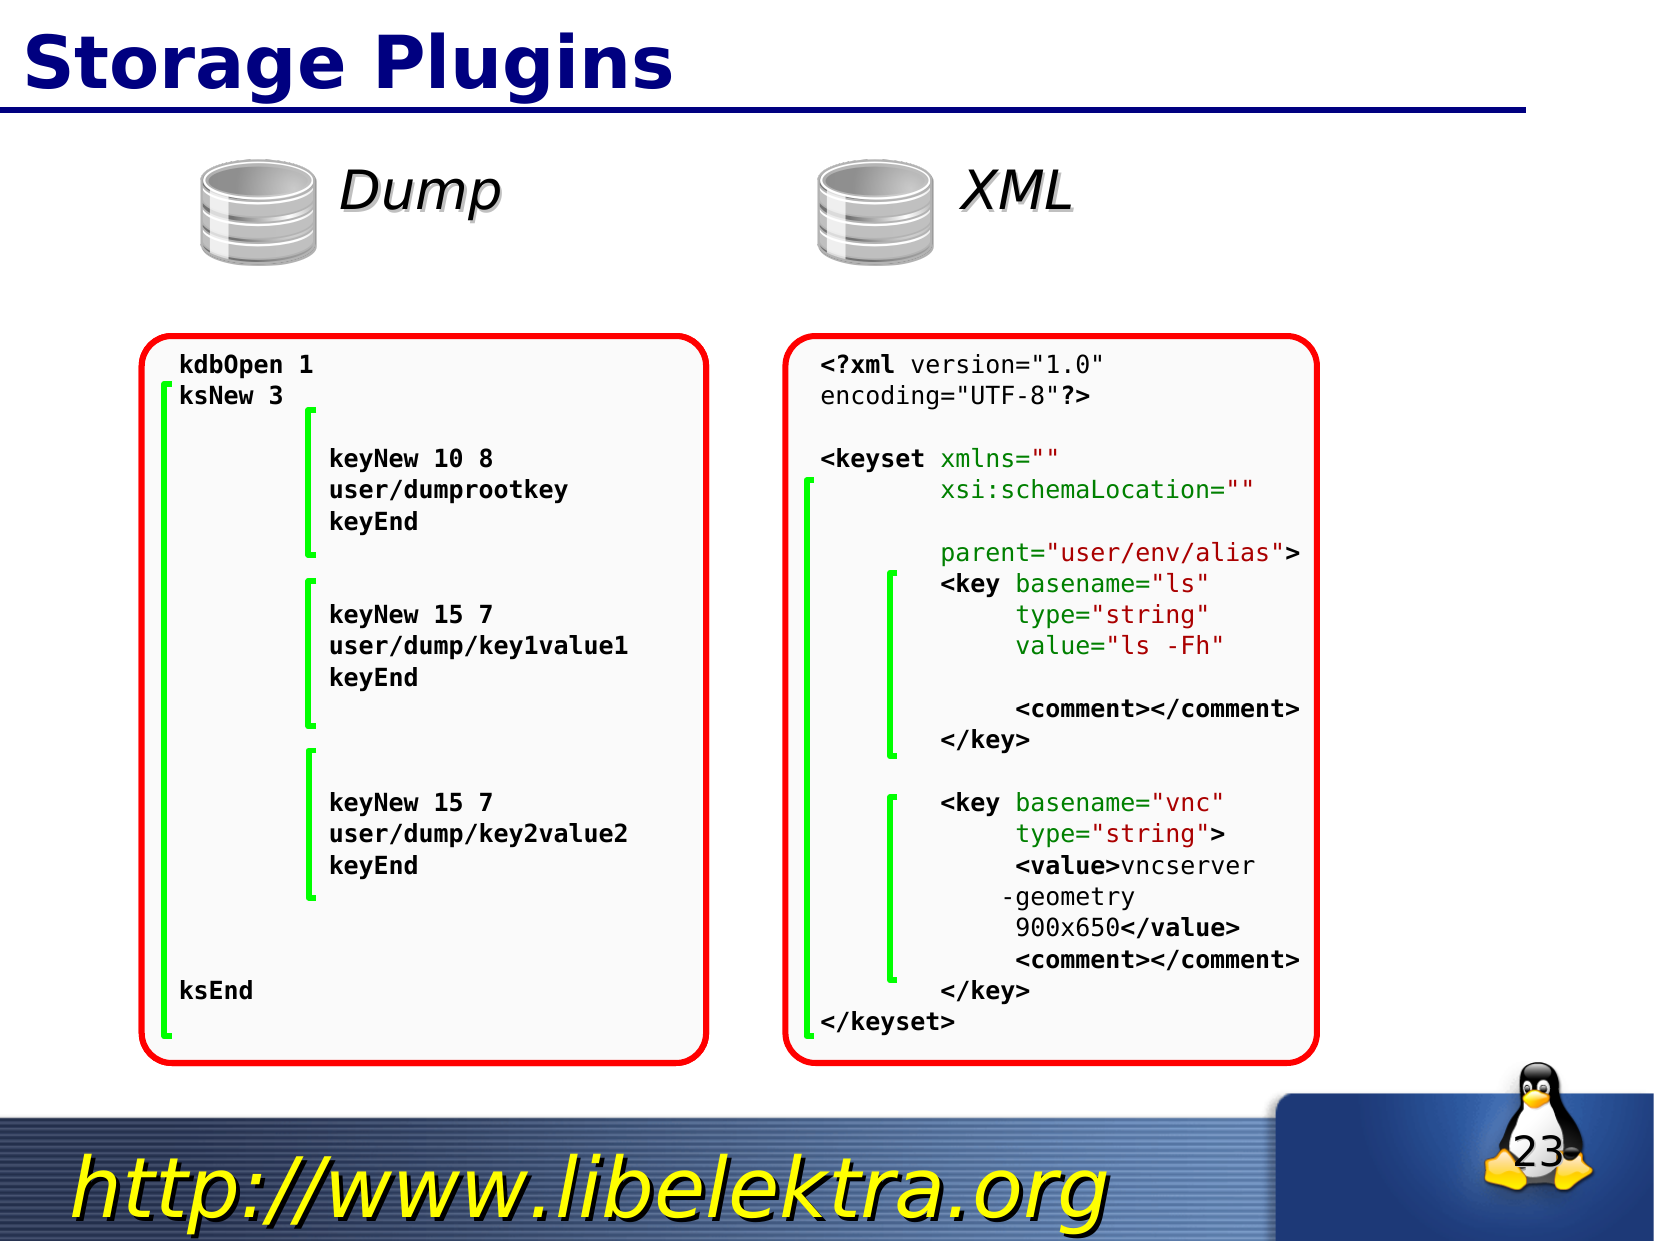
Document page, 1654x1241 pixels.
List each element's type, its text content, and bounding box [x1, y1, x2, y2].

picture [817, 159, 934, 266]
picture [0, 1061, 1654, 1241]
text_box kdbOpen 1 ksNew 3 keyNew 10 8 user/dumprootkey keyEnd keyNew 15 7 user/dump/key1value1 keyEnd keyNew 15 7 user/dump/key2value2 keyEnd ksEnd [178, 348, 693, 1004]
text_box [141, 336, 707, 1063]
text_box [785, 336, 1317, 1063]
list XML [946, 147, 1376, 319]
text_box Storage Plugins [22, 14, 1611, 111]
text_box <Nummer> [1312, 1122, 1566, 1178]
text_box <?xml version="1.0" encoding="UTF-8"?> <keyset xmlns="" xsi:schemaLocation="" parent="user/env/alias"> <key basename="ls" type="string" value="ls -Fh" <comment></comment> </key> <key basename="vnc" type="string"> <value>vncserver -geometry 900x650</value> <comment></comment> </key> </keyset> [820, 348, 1305, 1035]
list Dump [324, 147, 755, 319]
picture [200, 159, 317, 266]
